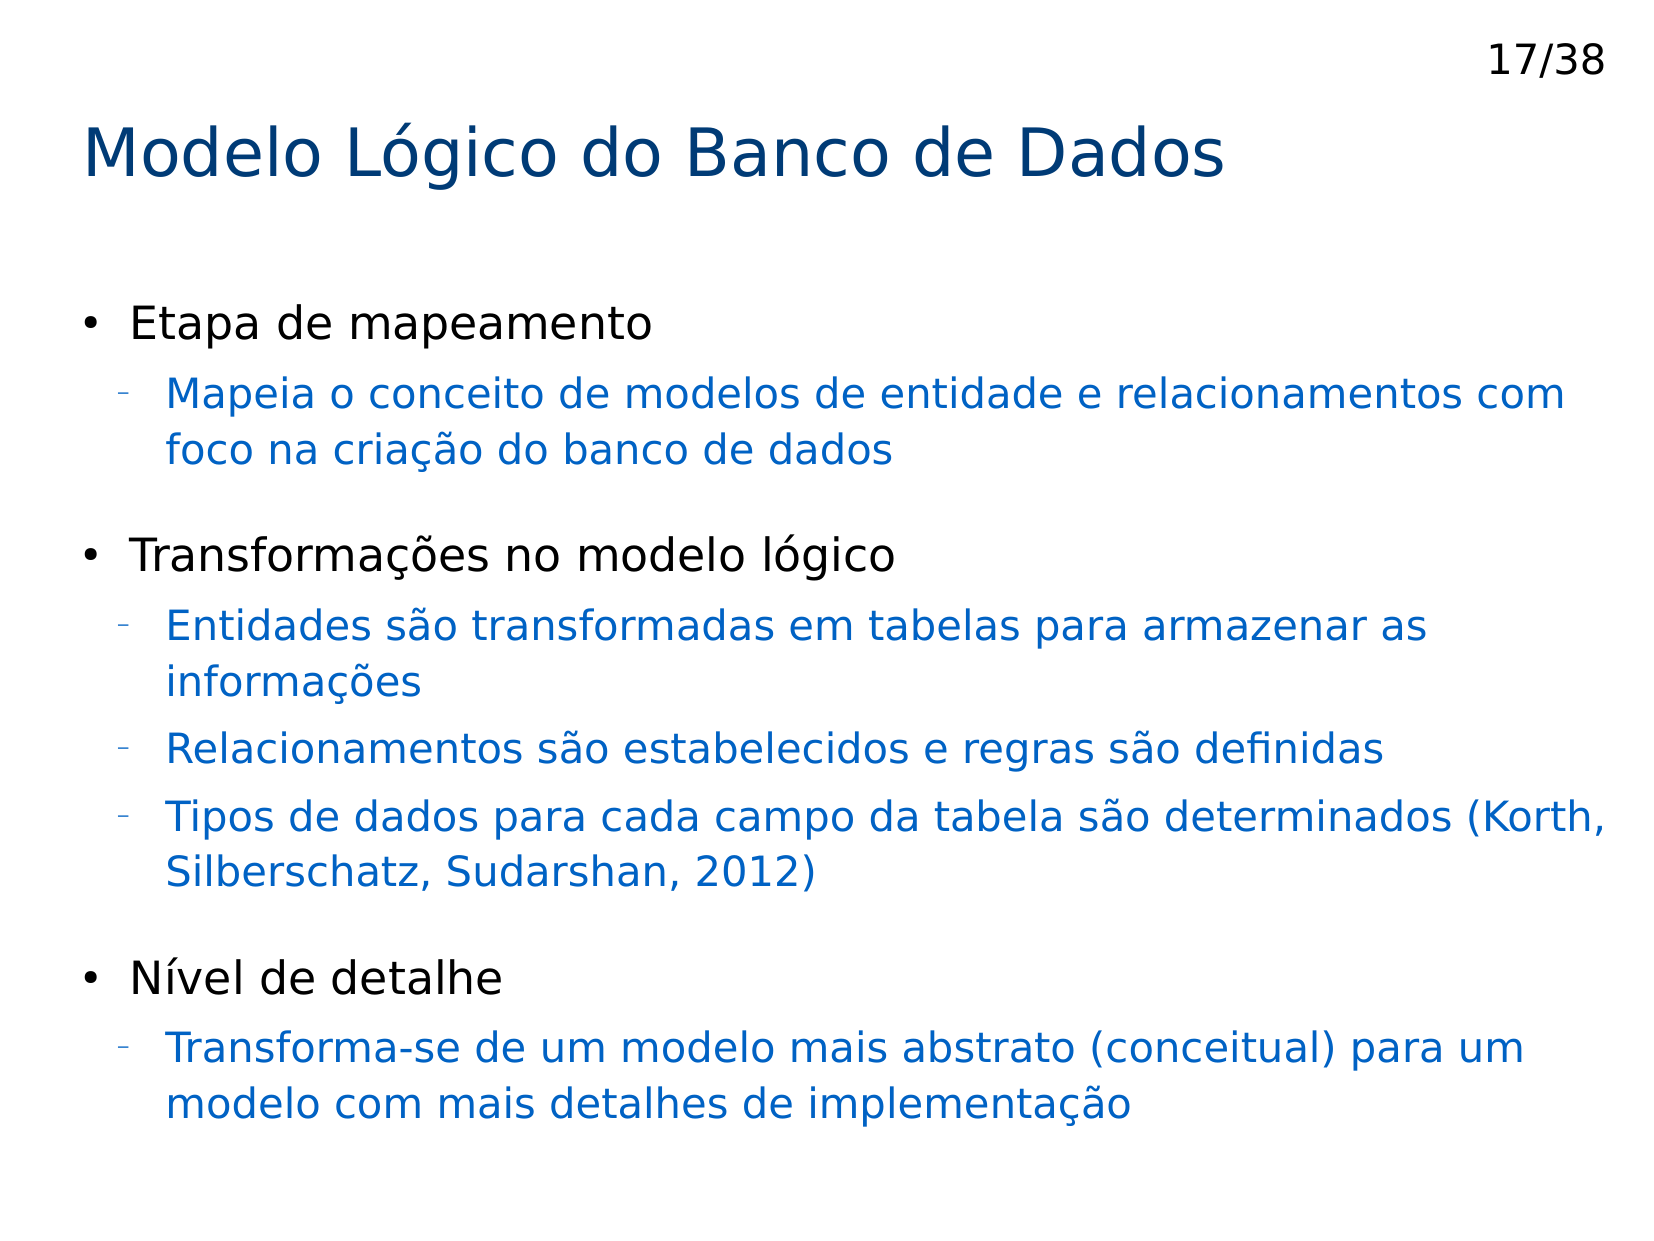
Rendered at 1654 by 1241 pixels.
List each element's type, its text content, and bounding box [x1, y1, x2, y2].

title Modelo Lógico do Banco de Dados [82, 82, 1571, 224]
list Etapa de mapeamento Mapeia o conceito de modelos de entidade e relacionamentos com foco na criação do banco de dados Transformações no modelo lógico Entidades são transformadas em tabelas para armazenar as informações Relacionamentos são estabelecidos e regras são definidas Tipos de dados para cada campo da tabela são determinados (Korth, Silberschatz, Sudarshan, 2012) Nível de detalhe Transforma-se de um modelo mais abstrato (conceitual) para um modelo com mais detalhes de implementação [82, 289, 1629, 1216]
